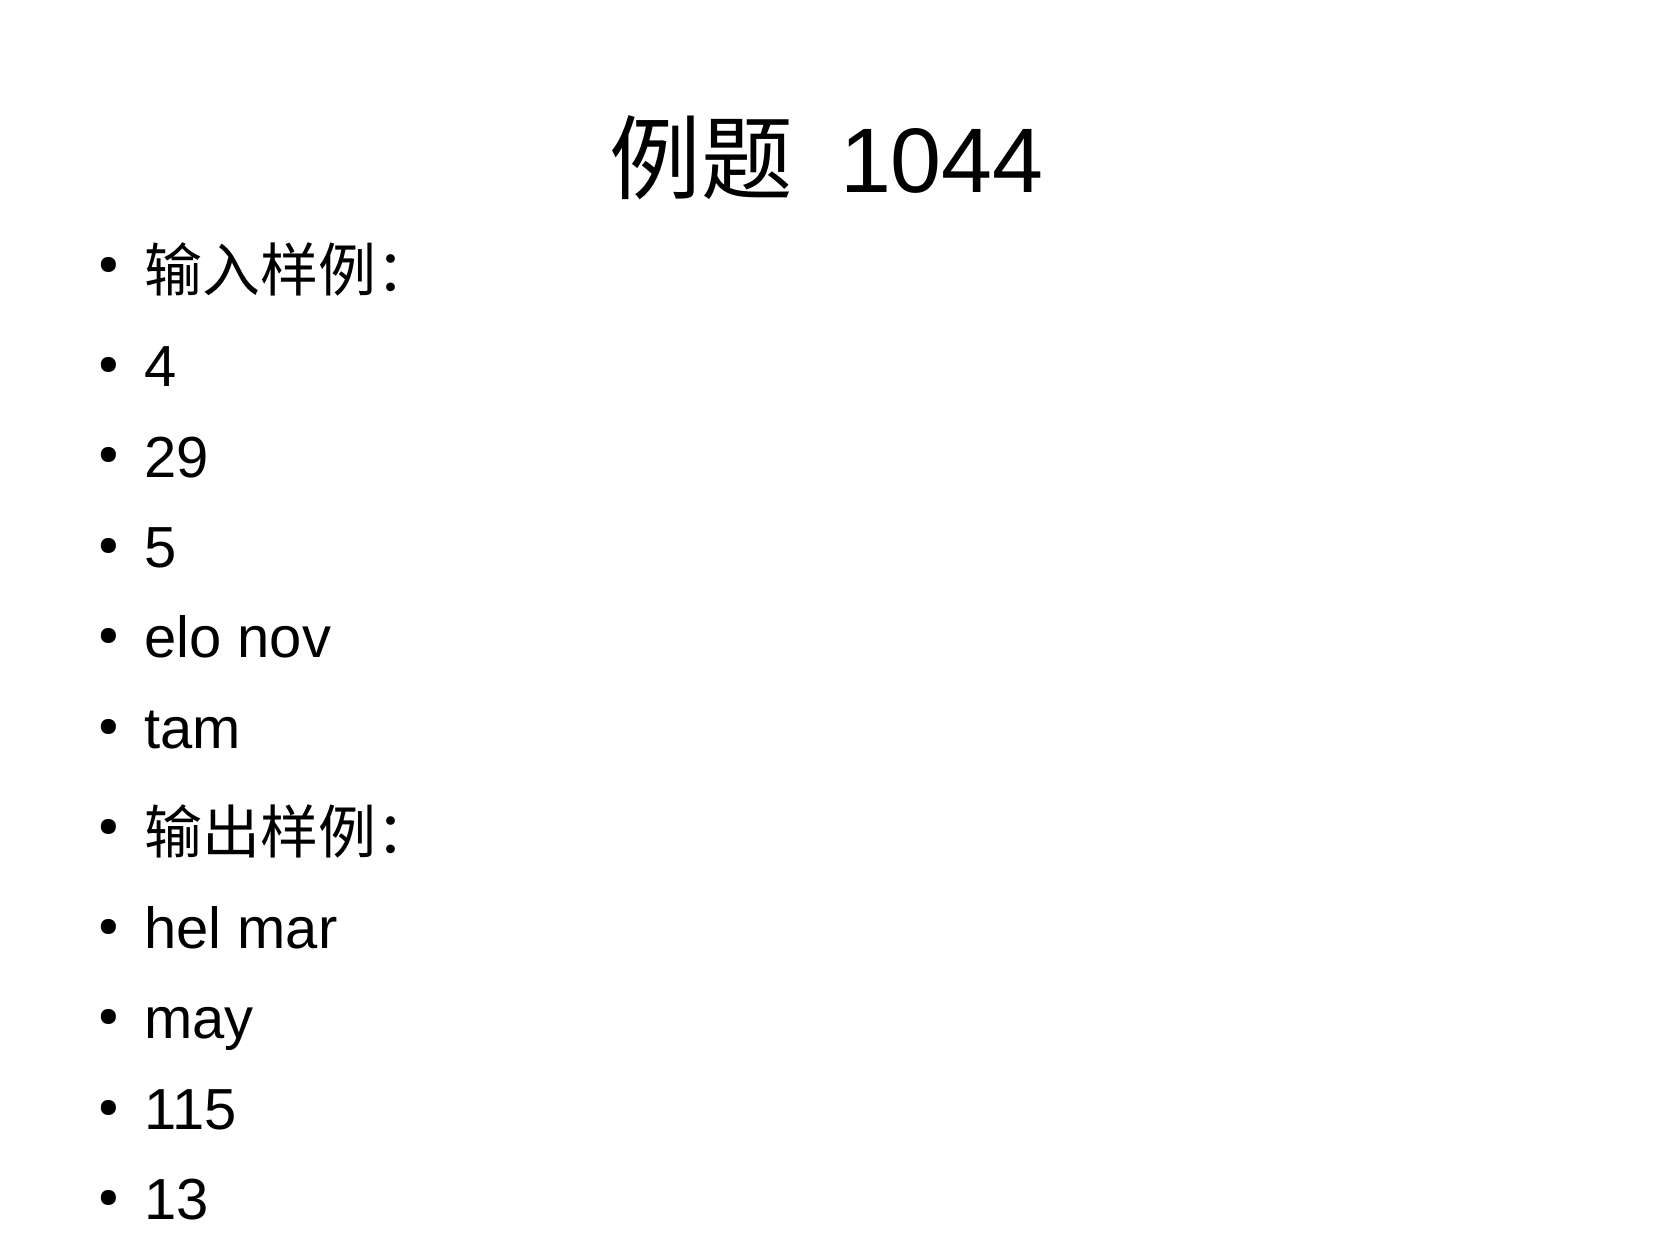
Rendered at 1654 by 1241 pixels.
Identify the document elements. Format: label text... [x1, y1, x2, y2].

title 例题 1044 [82, 49, 1571, 224]
list 输入样例： 4 29 5 elo nov tam 输出样例： hel mar may 115 13 [82, 224, 1571, 1241]
